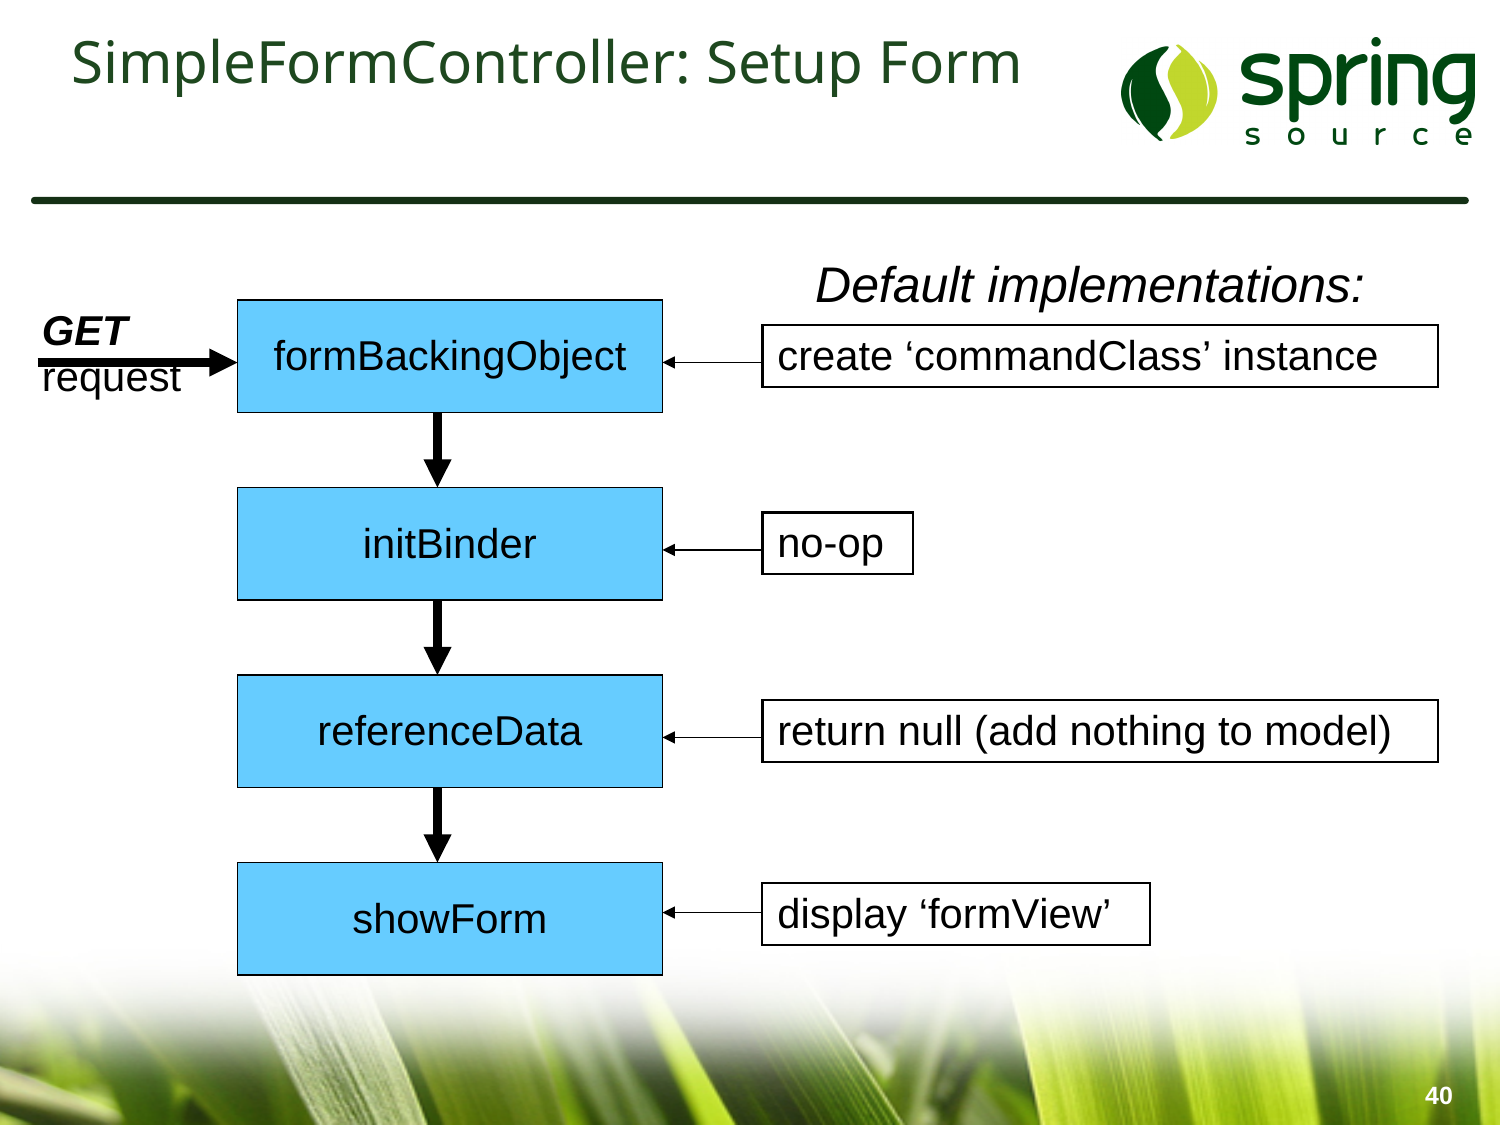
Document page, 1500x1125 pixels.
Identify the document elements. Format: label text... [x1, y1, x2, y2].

picture [1121, 37, 1475, 145]
text_box referenceData [237, 674, 663, 788]
text_box initBinder [237, 487, 663, 601]
text_box return null (add nothing to model) [762, 699, 1438, 762]
text_box GET request [27, 299, 197, 409]
text_box no-op [762, 512, 913, 575]
text_box Default implementations: [800, 249, 1381, 322]
text_box create ‘commandClass’ instance [762, 324, 1438, 387]
picture [0, 944, 1500, 1125]
text_box showForm [237, 862, 663, 976]
text_box display ‘formView’ [762, 882, 1150, 945]
title SimpleFormController: Setup Form [56, 13, 1089, 176]
text_box formBackingObject [237, 299, 663, 413]
